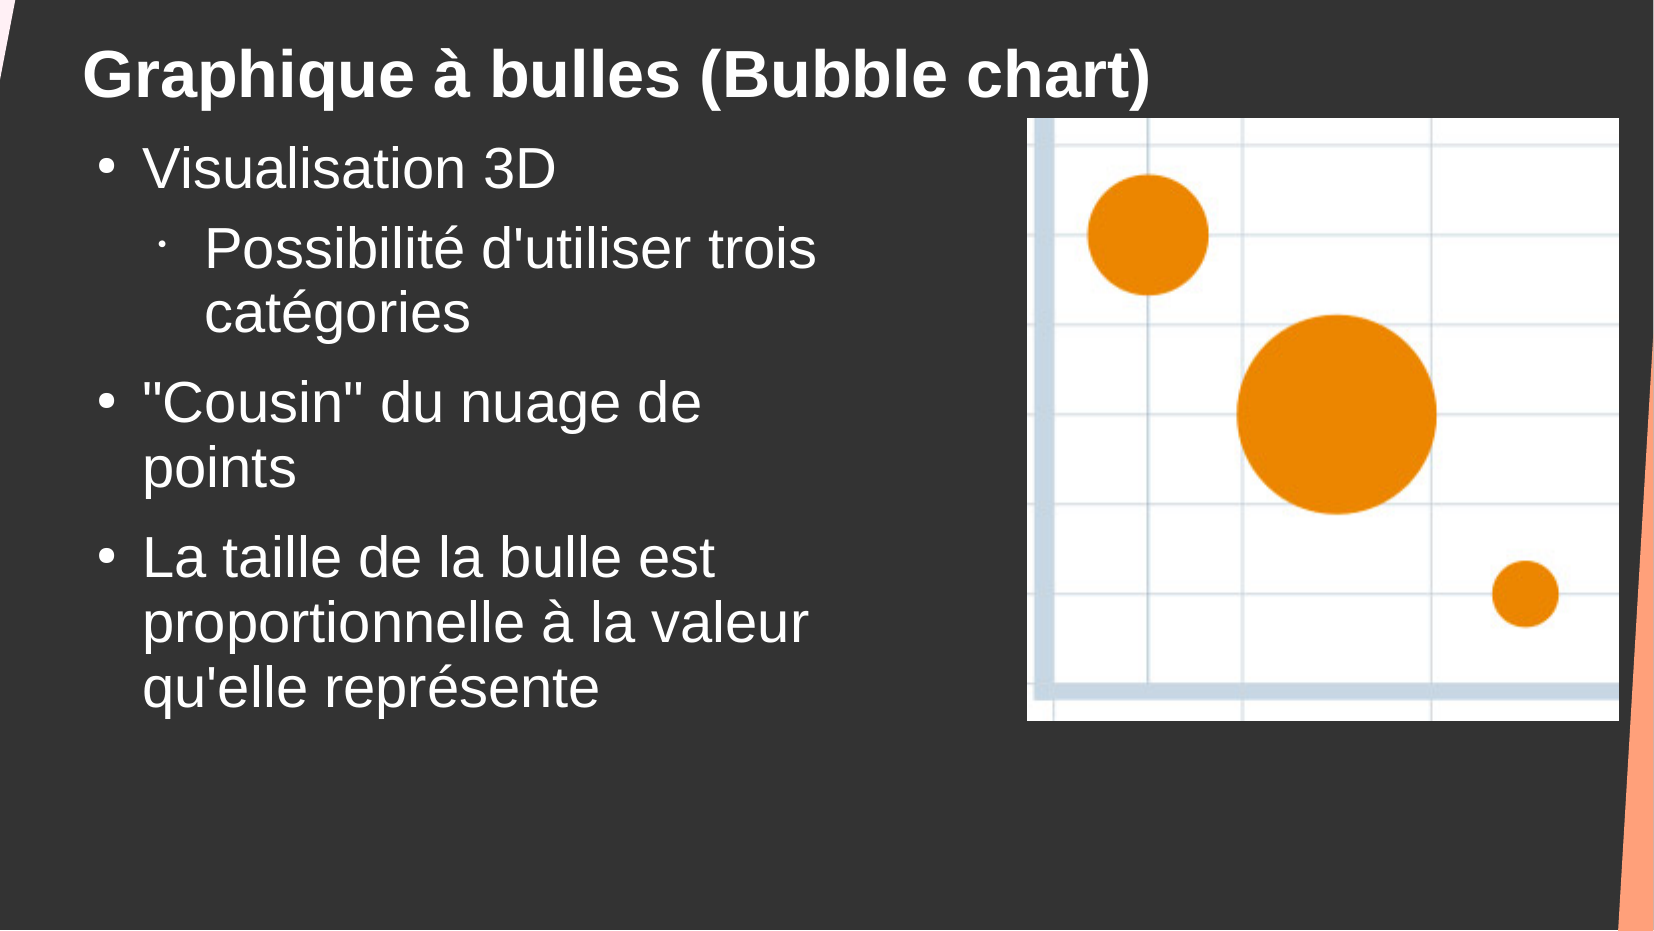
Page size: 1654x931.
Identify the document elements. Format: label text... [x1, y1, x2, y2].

text_box [1618, 321, 1654, 931]
list Visualisation 3D Possibilité d'utiliser trois catégories "Cousin" du nuage de points La taille de la bulle est proportionnelle à la valeur qu'elle représente [80, 135, 863, 721]
picture [1027, 118, 1619, 721]
text_box [0, 0, 16, 80]
title Graphique à bulles (Bubble chart) [82, 37, 1571, 115]
